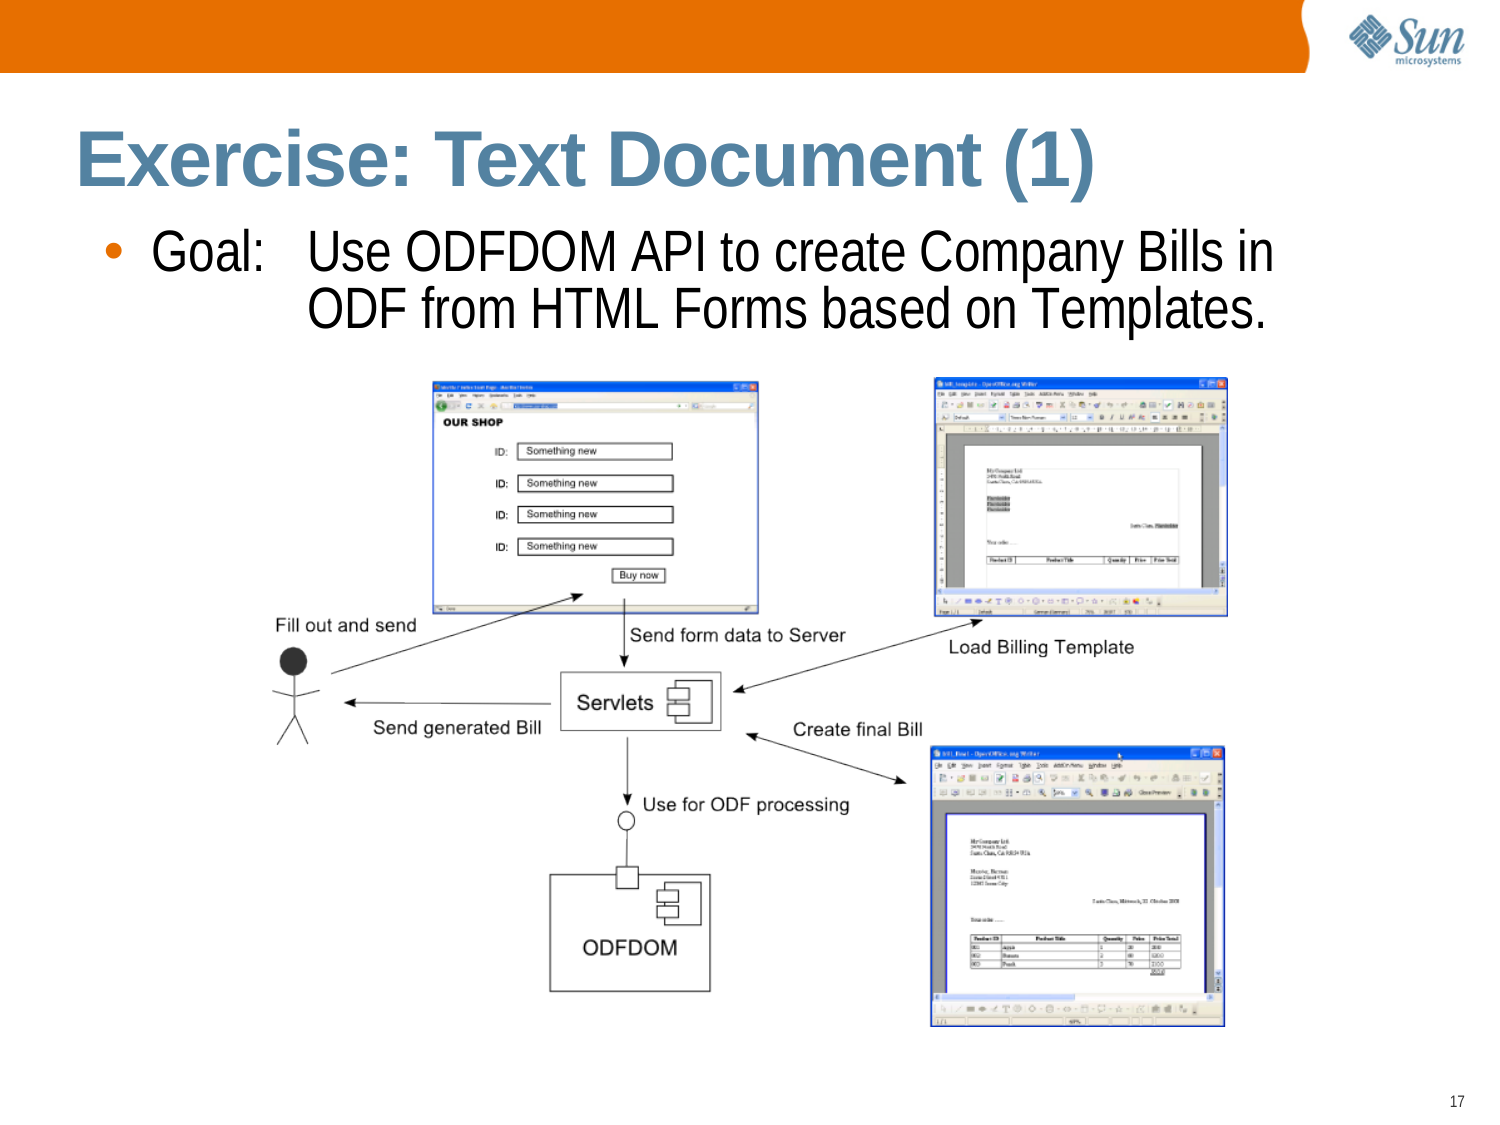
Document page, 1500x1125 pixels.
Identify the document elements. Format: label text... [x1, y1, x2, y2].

title Exercise: Text Document (1) [75, 123, 1437, 226]
list Goal: Use ODFDOM API to create Company Bills in ODF from HTML Forms based on Templates. [64, 226, 1455, 1062]
picture [0, 0, 1500, 73]
picture [272, 377, 1228, 1028]
